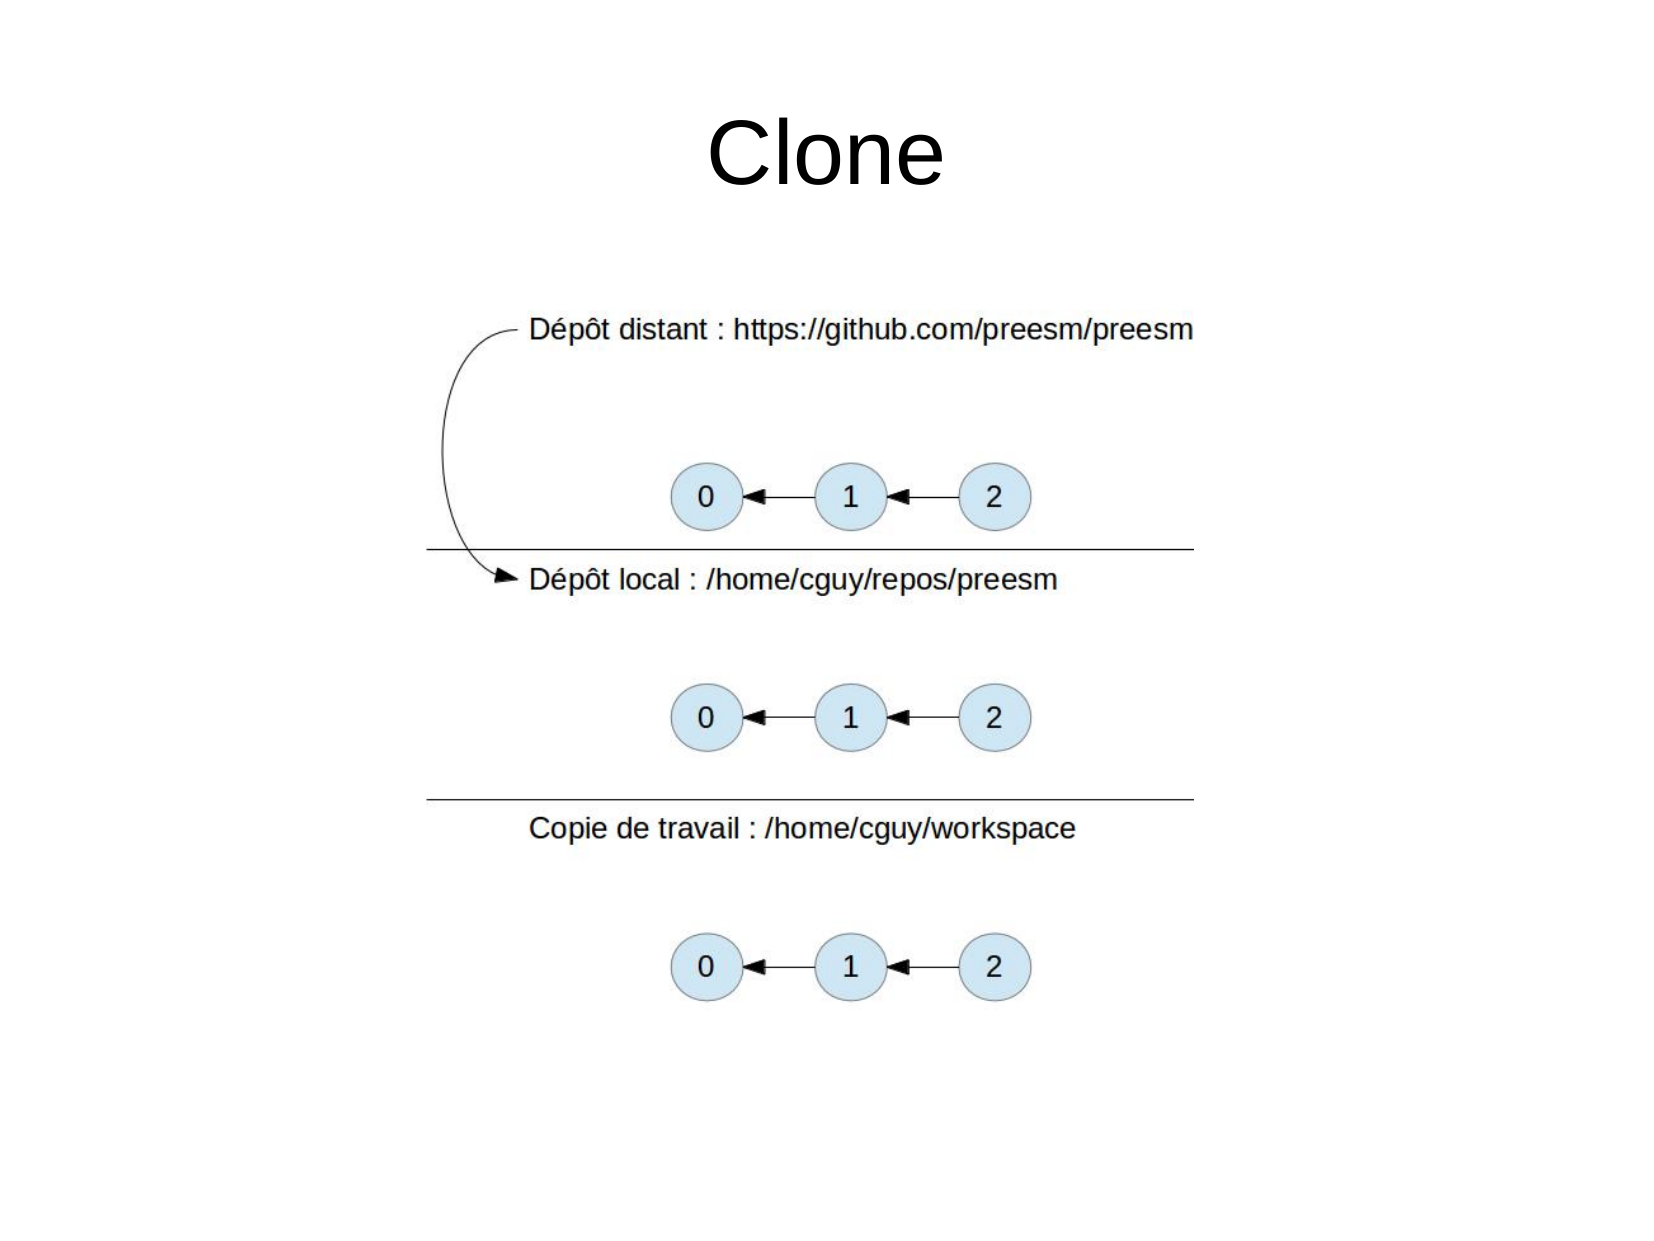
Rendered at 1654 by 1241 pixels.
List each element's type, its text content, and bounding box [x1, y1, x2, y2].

title Clone [82, 49, 1571, 257]
picture [426, 290, 1194, 1010]
